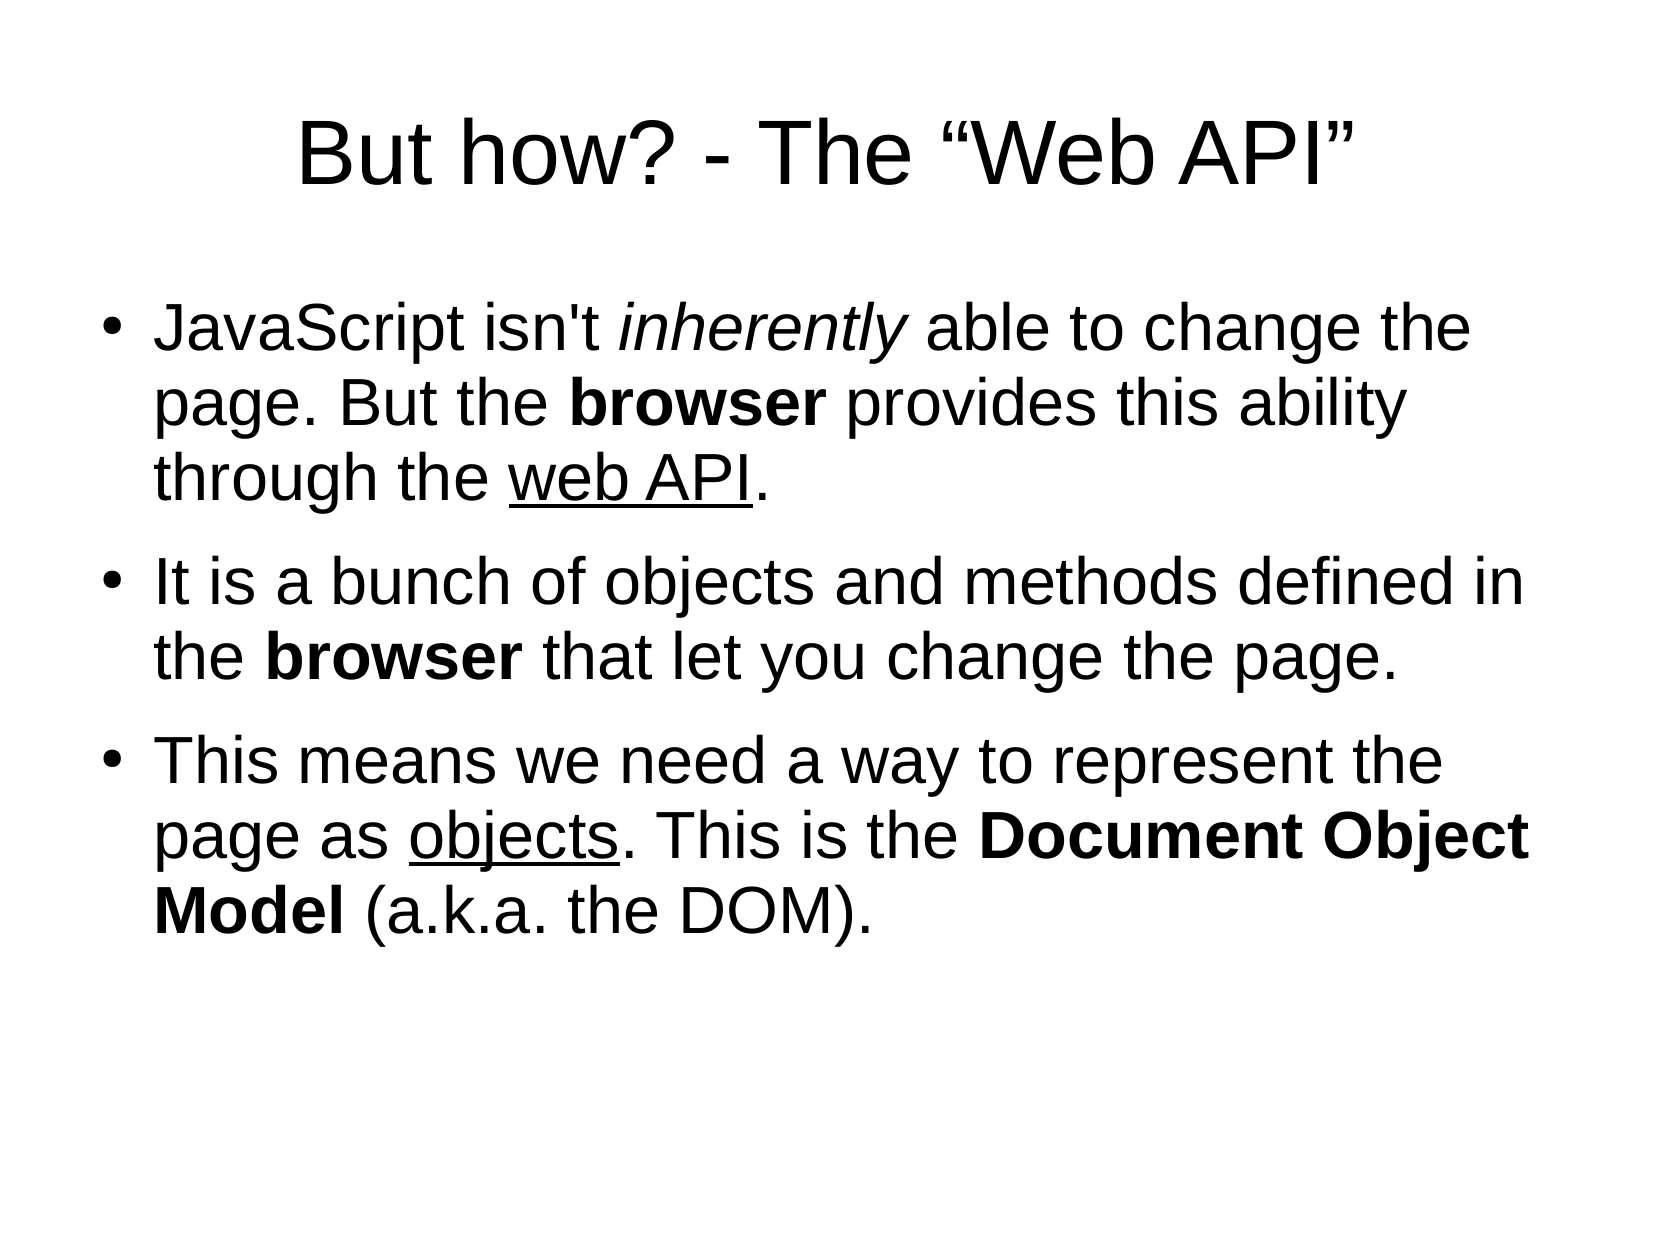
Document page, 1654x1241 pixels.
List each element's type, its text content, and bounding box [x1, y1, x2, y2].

title But how? - The “Web API” [82, 49, 1571, 257]
list JavaScript isn't inherently able to change the page. But the browser provides this ability through the web API. It is a bunch of objects and methods defined in the browser that let you change the page. This means we need a way to represent the page as objects. This is the Document Object Model (a.k.a. the DOM). [82, 290, 1571, 1010]
